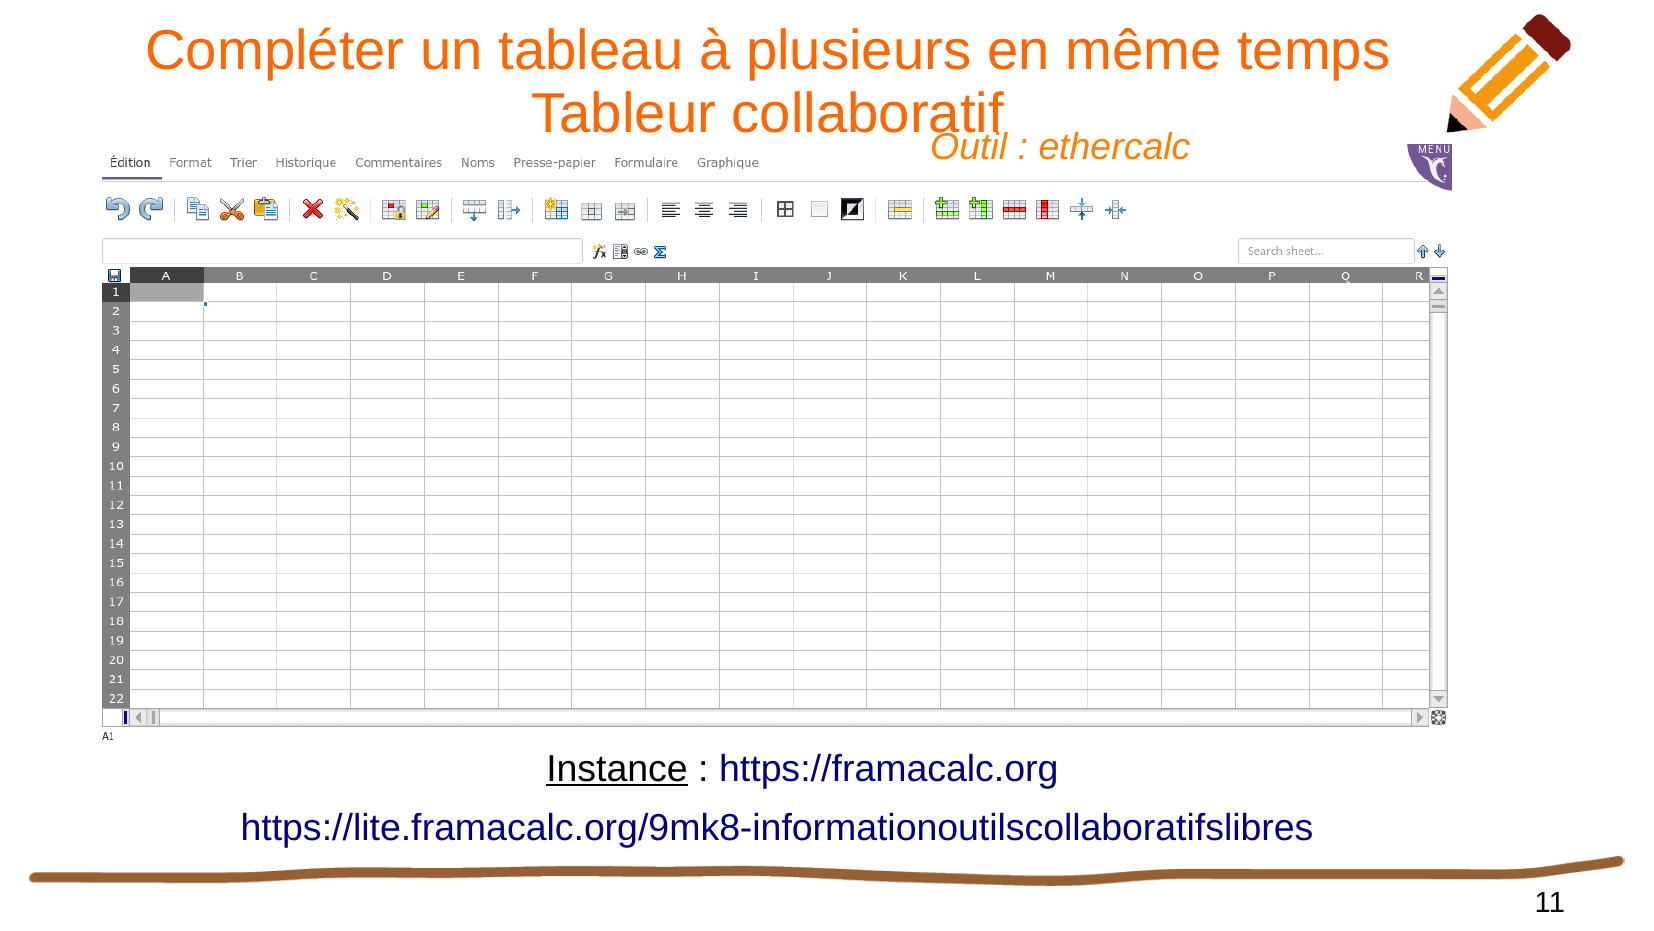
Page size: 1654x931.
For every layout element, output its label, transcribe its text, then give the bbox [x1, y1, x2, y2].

picture [88, 144, 1452, 752]
text_box Instance : https://framacalc.org [531, 752, 1074, 798]
text_box https://lite.framacalc.org/9mk8-informationoutilscollaboratifslibres [225, 799, 1329, 857]
picture [29, 856, 1625, 886]
text_box Outil : ethercalc [915, 118, 1206, 175]
title Compléter un tableau à plusieurs en même temps Tableur collaboratif [88, 18, 1447, 144]
picture [1446, 14, 1571, 133]
